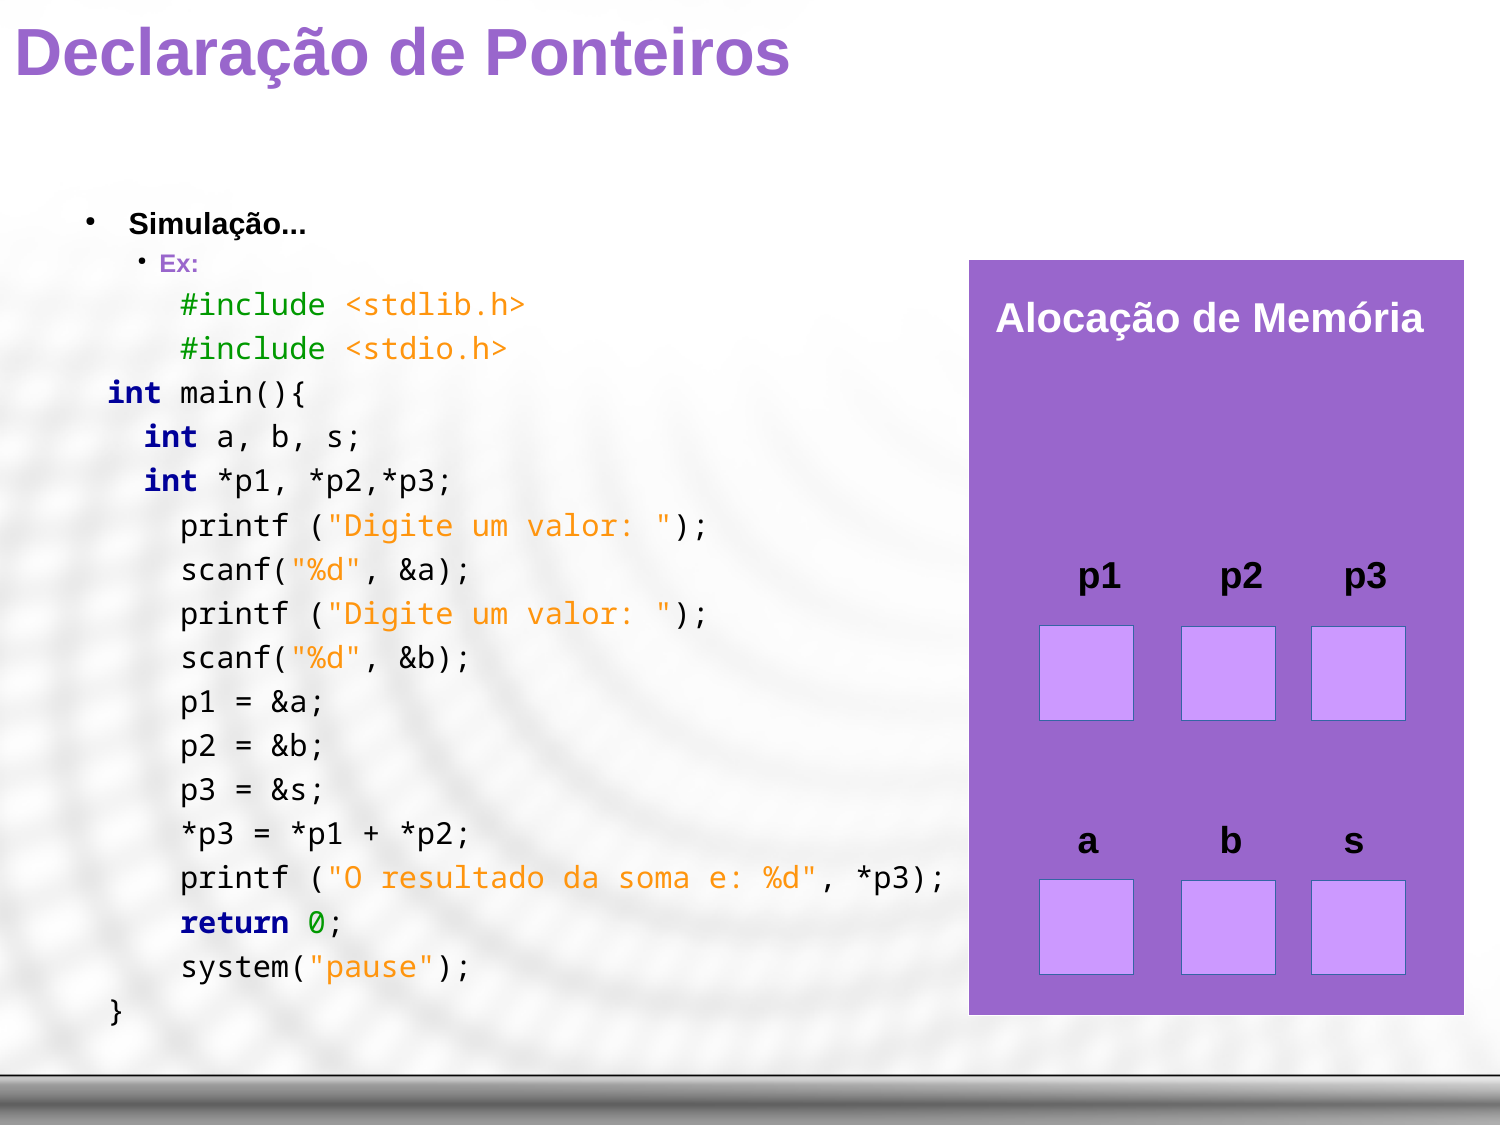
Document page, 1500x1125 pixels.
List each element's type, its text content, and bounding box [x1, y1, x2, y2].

list Simulação... Ex: #include <stdlib.h> #include <stdio.h> int main(){ int a, b, s; int *p1, *p2,*p3; printf ("Digite um valor: "); scanf("%d", &a); printf ("Digite um valor: "); scanf("%d", &b); p1 = &a; p2 = &b; p3 = &s; *p3 = *p1 + *p2; printf ("O resultado da soma e: %d", *p3); return 0; system("pause"); } [58, 196, 1442, 1036]
title Declaração de Ponteiros [0, 0, 1353, 102]
text_box [968, 259, 1465, 1016]
text_box a [1062, 809, 1146, 869]
text_box Alocação de Memória [980, 283, 1439, 349]
text_box p2 [1204, 543, 1288, 604]
text_box b [1204, 809, 1288, 869]
text_box p3 [1328, 543, 1412, 604]
text_box s [1328, 809, 1412, 869]
picture [0, 0, 1500, 1125]
text_box p1 [1062, 543, 1146, 604]
